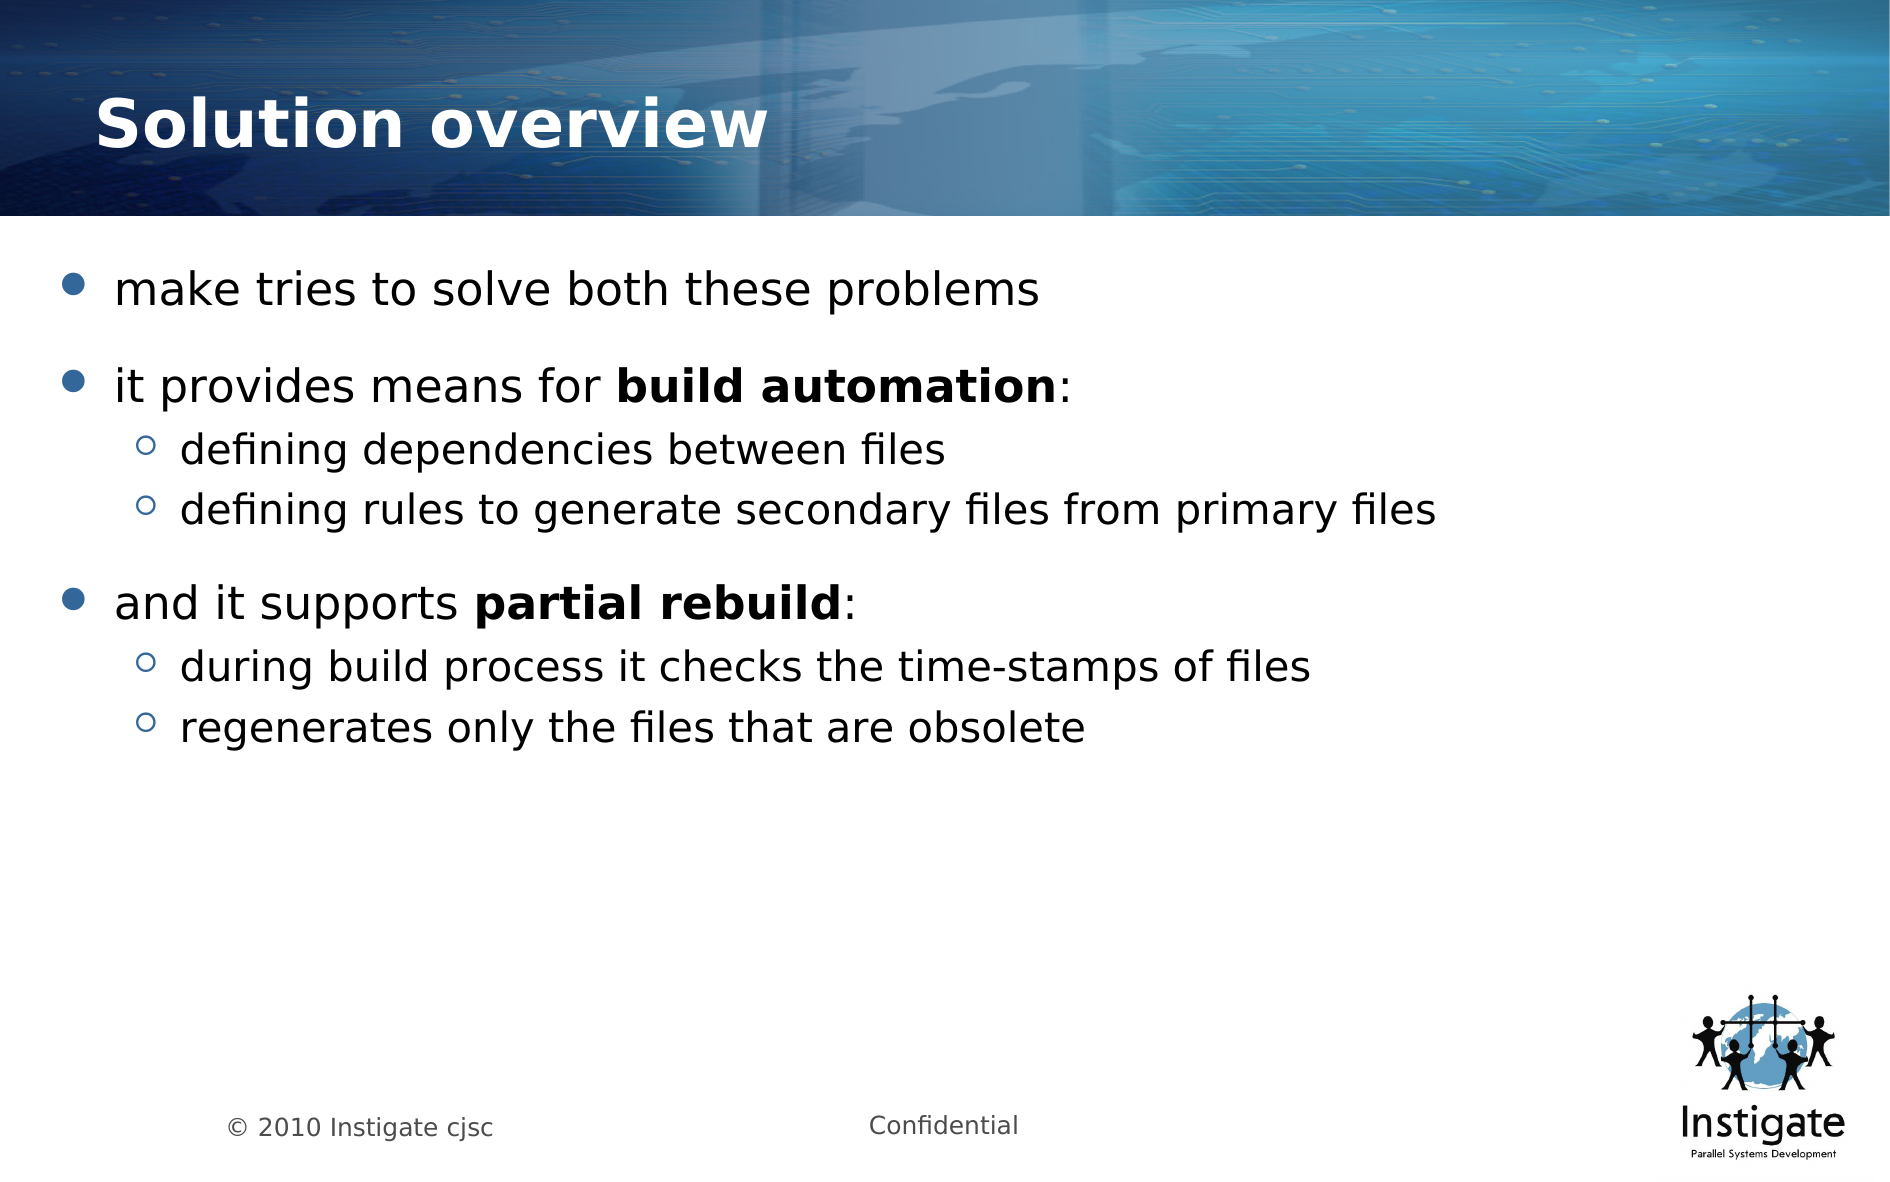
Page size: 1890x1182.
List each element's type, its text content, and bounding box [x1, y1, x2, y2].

title Solution overview [94, 54, 1793, 210]
picture [1650, 956, 1876, 1182]
picture [0, 0, 1890, 216]
list make tries to solve both these problems it provides means for build automation: defining dependencies between files defining rules to generate secondary files from primary files and it supports partial rebuild: during build process it checks the time-stamps of files regenerates only the files that are obsolete [59, 236, 1831, 1001]
